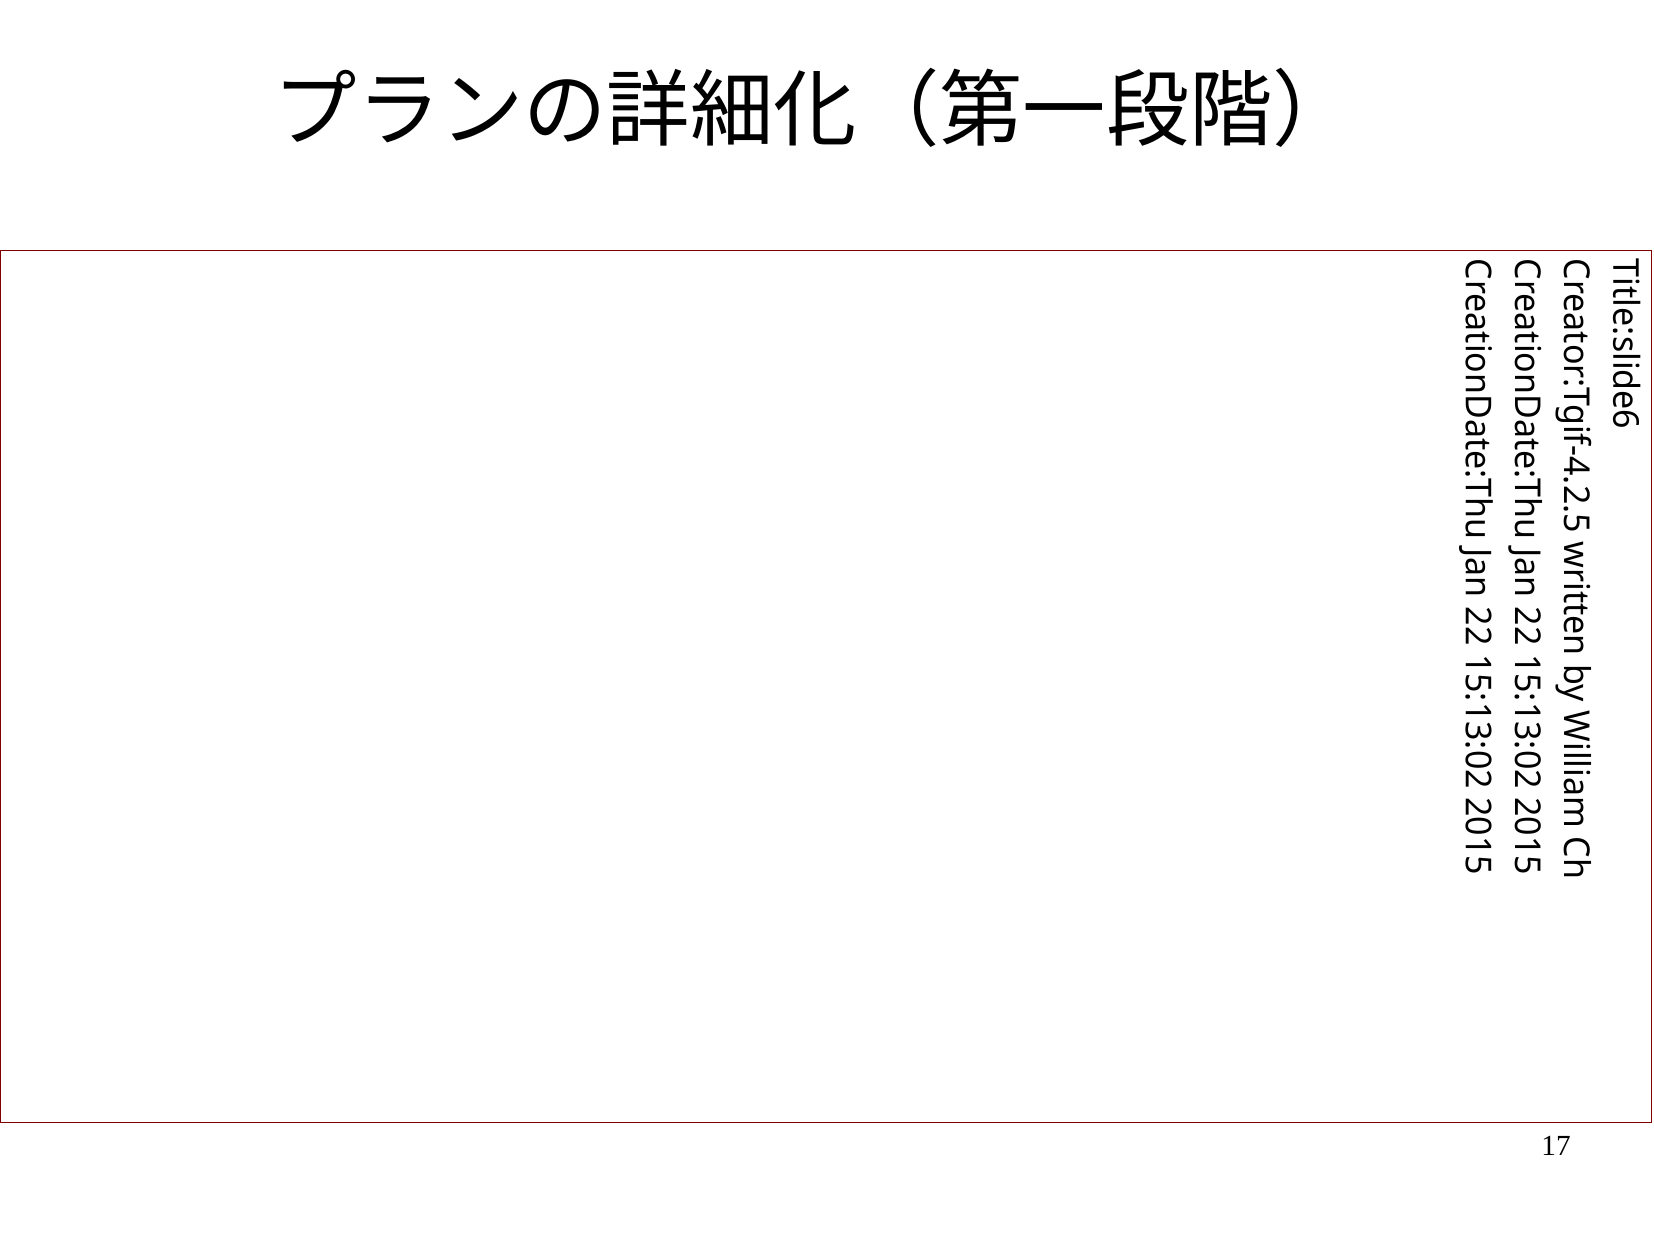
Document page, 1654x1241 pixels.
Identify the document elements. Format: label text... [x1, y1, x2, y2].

title プランの詳細化（第一段階） [70, 0, 1560, 208]
picture [0, 248, 1654, 1123]
